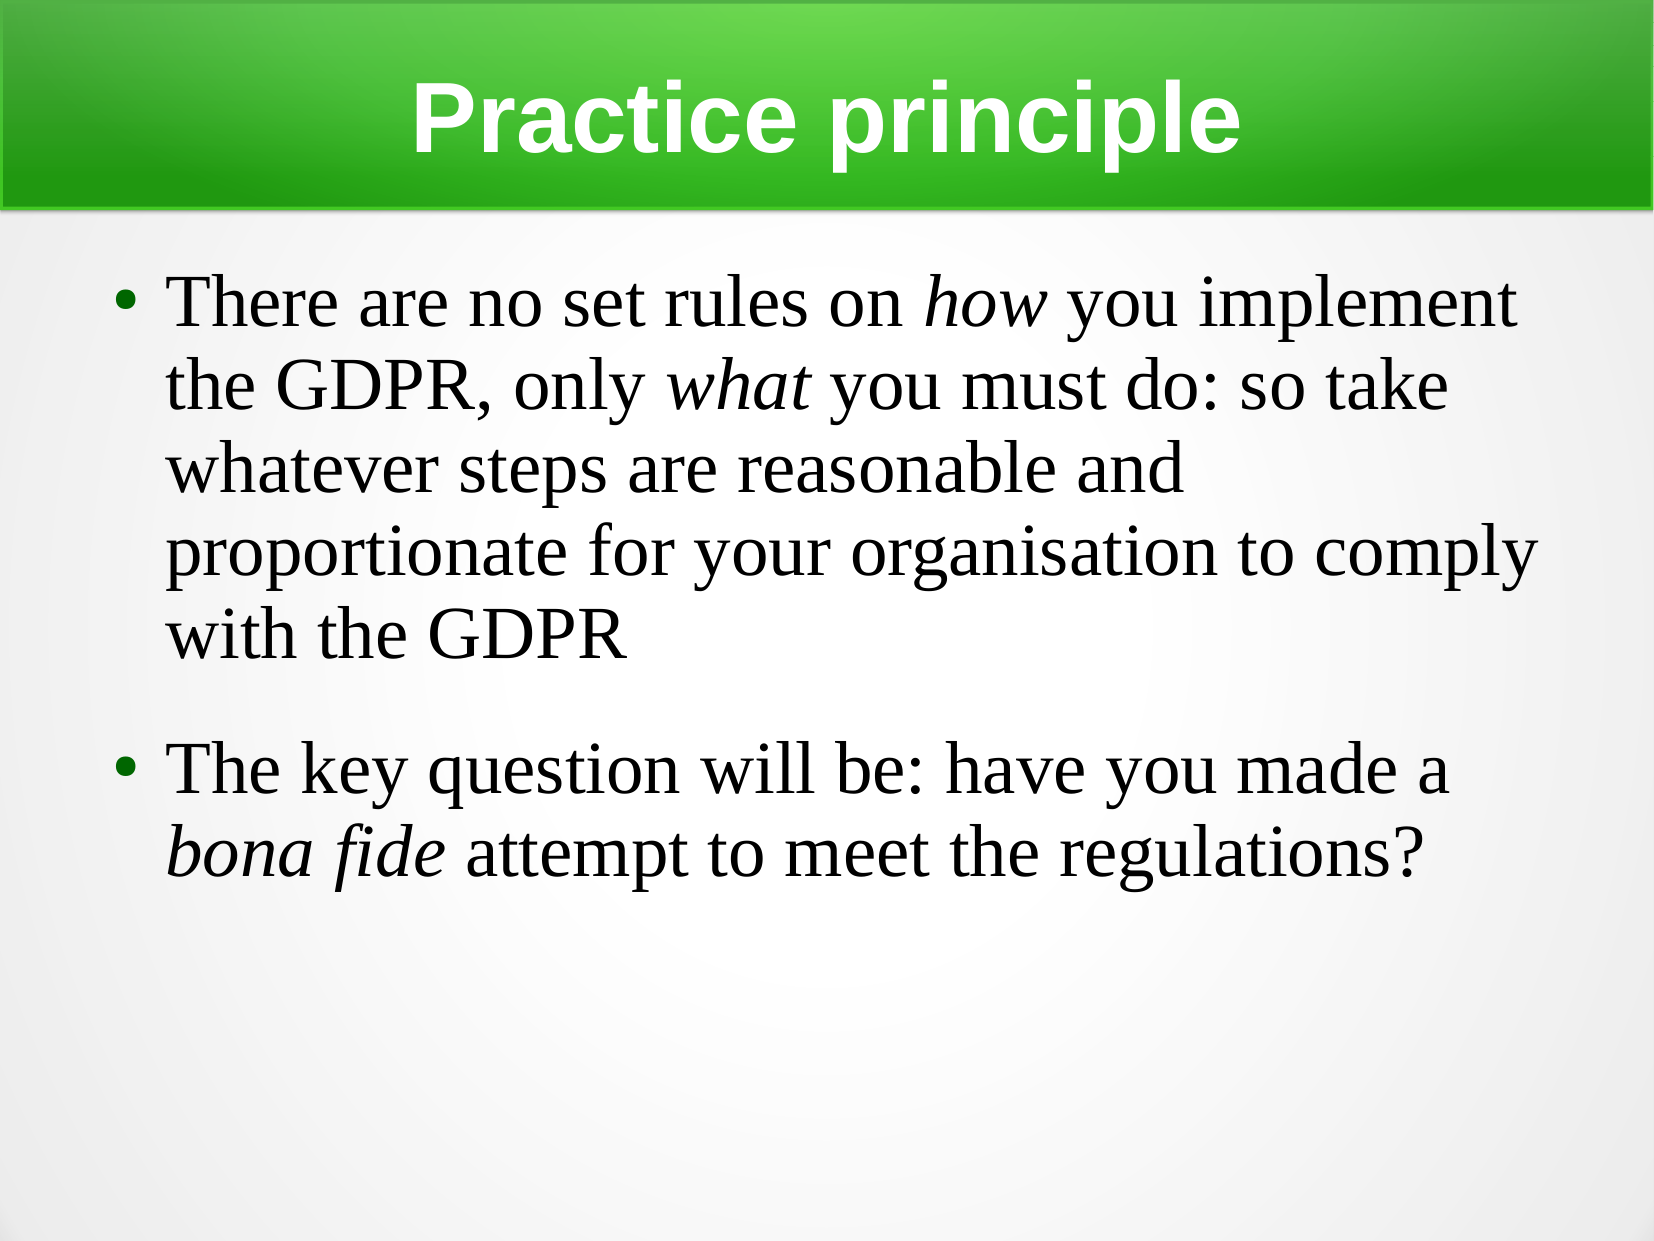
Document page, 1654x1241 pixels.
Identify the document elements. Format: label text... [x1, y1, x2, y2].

title Practice principle [82, 46, 1571, 190]
list There are no set rules on how you implement the GDPR, only what you must do: so take whatever steps are reasonable and proportionate for your organisation to comply with the GDPR The key question will be: have you made a bona fide attempt to meet the regulations? [94, 259, 1583, 1170]
